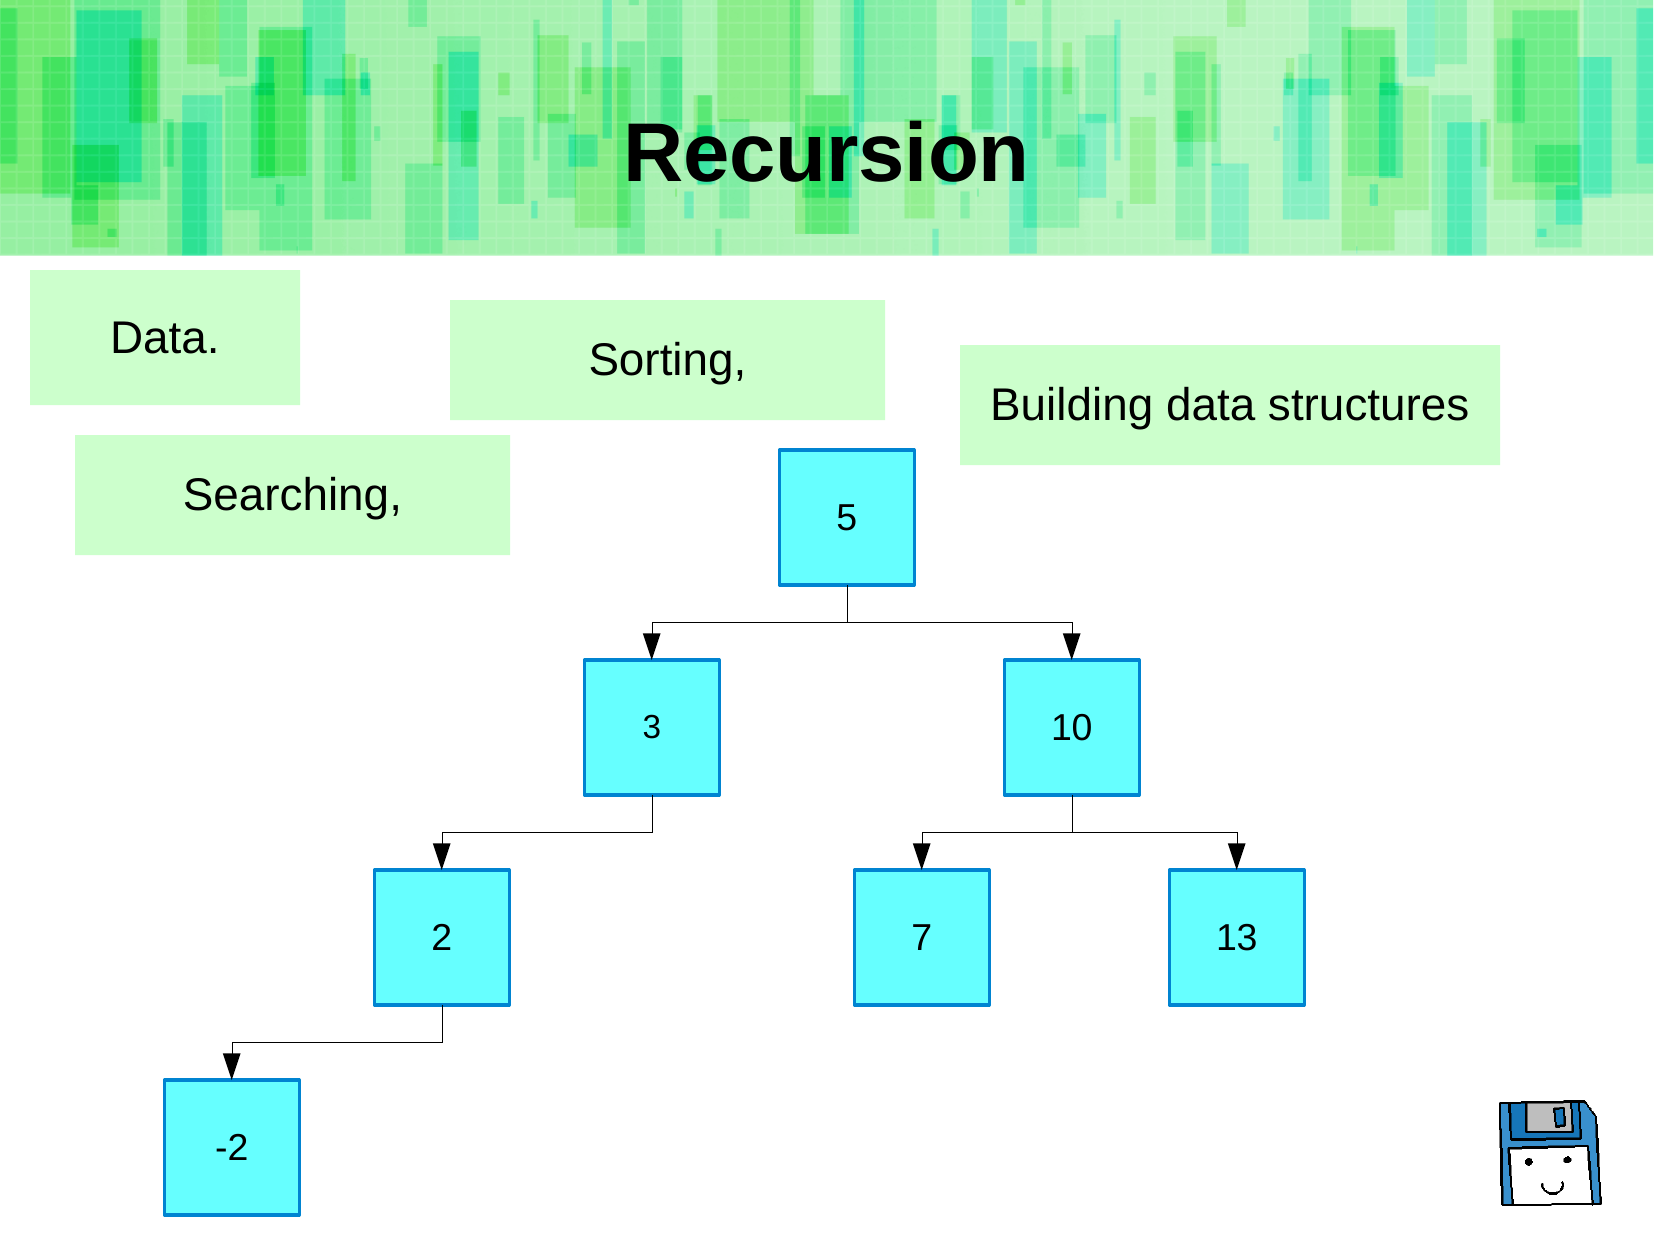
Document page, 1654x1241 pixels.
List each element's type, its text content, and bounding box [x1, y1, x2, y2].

text_box Sorting, [450, 300, 886, 421]
picture [0, 0, 1654, 1241]
text_box -2 [164, 1080, 300, 1216]
text_box 5 [779, 450, 915, 586]
text_box 3 [584, 660, 720, 796]
text_box Building data structures [960, 345, 1501, 466]
title Recursion [82, 49, 1571, 257]
text_box 7 [854, 870, 990, 1006]
text_box Data. [30, 270, 301, 406]
text_box Searching, [75, 435, 511, 556]
text_box 2 [374, 870, 510, 1006]
text_box 10 [1004, 660, 1140, 796]
